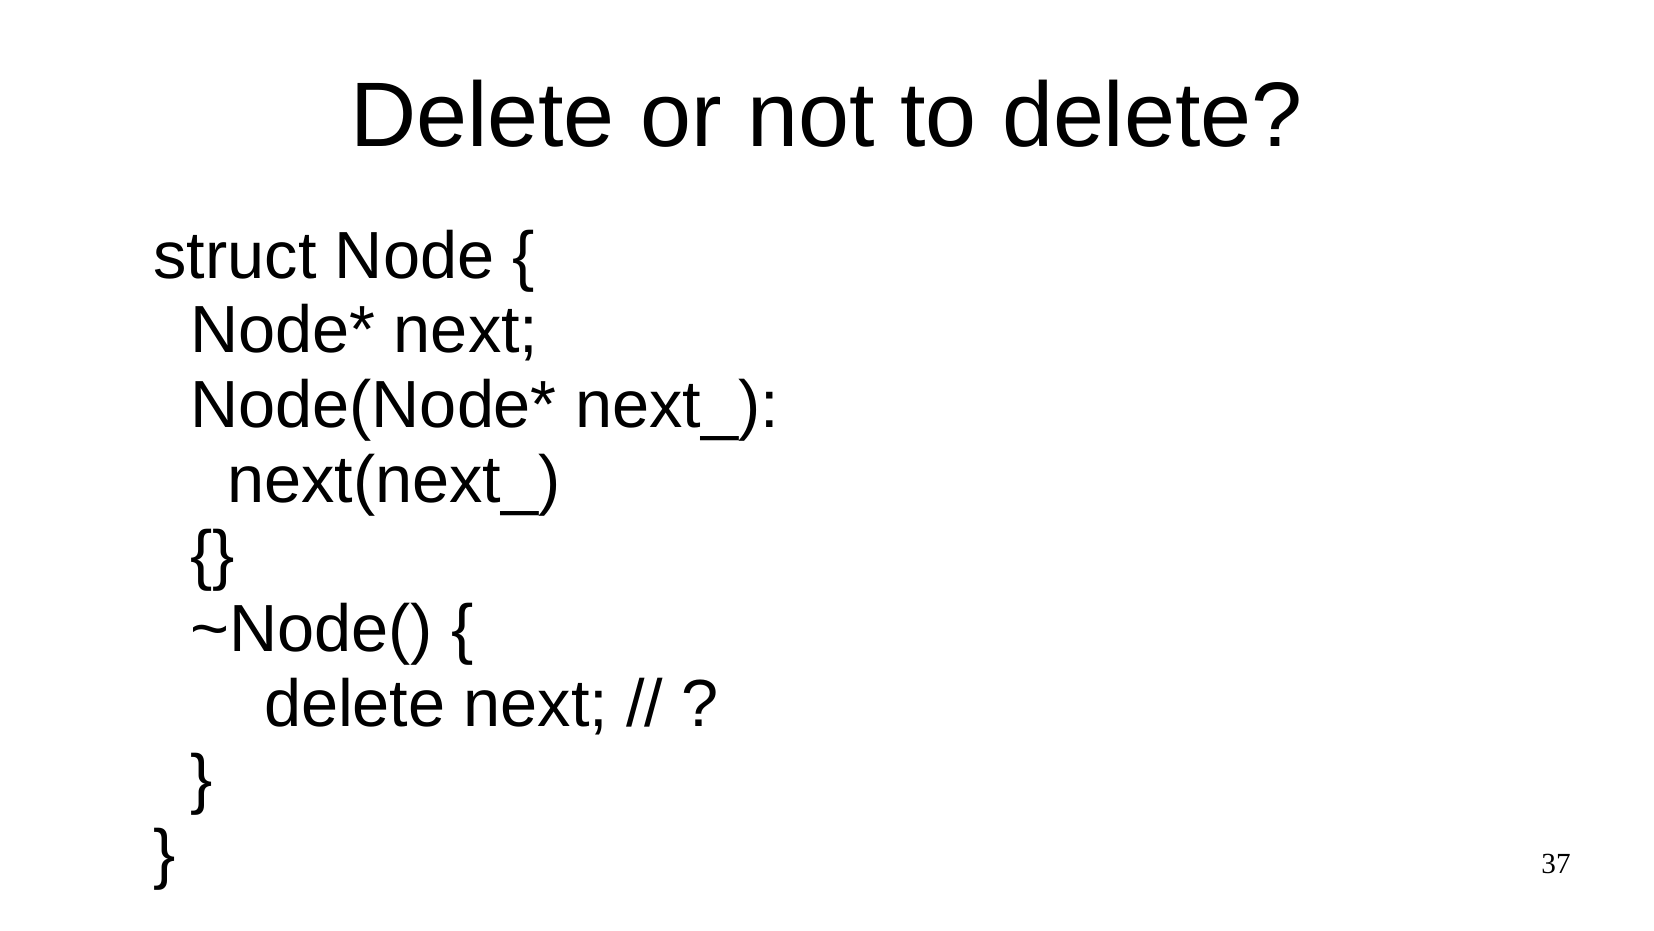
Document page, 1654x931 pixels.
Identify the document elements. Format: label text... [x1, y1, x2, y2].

title Delete or not to delete? [82, 37, 1571, 193]
list struct Node { Node* next; Node(Node* next_): next(next_) {} ~Node() { delete next; // ? } } [82, 217, 1571, 758]
